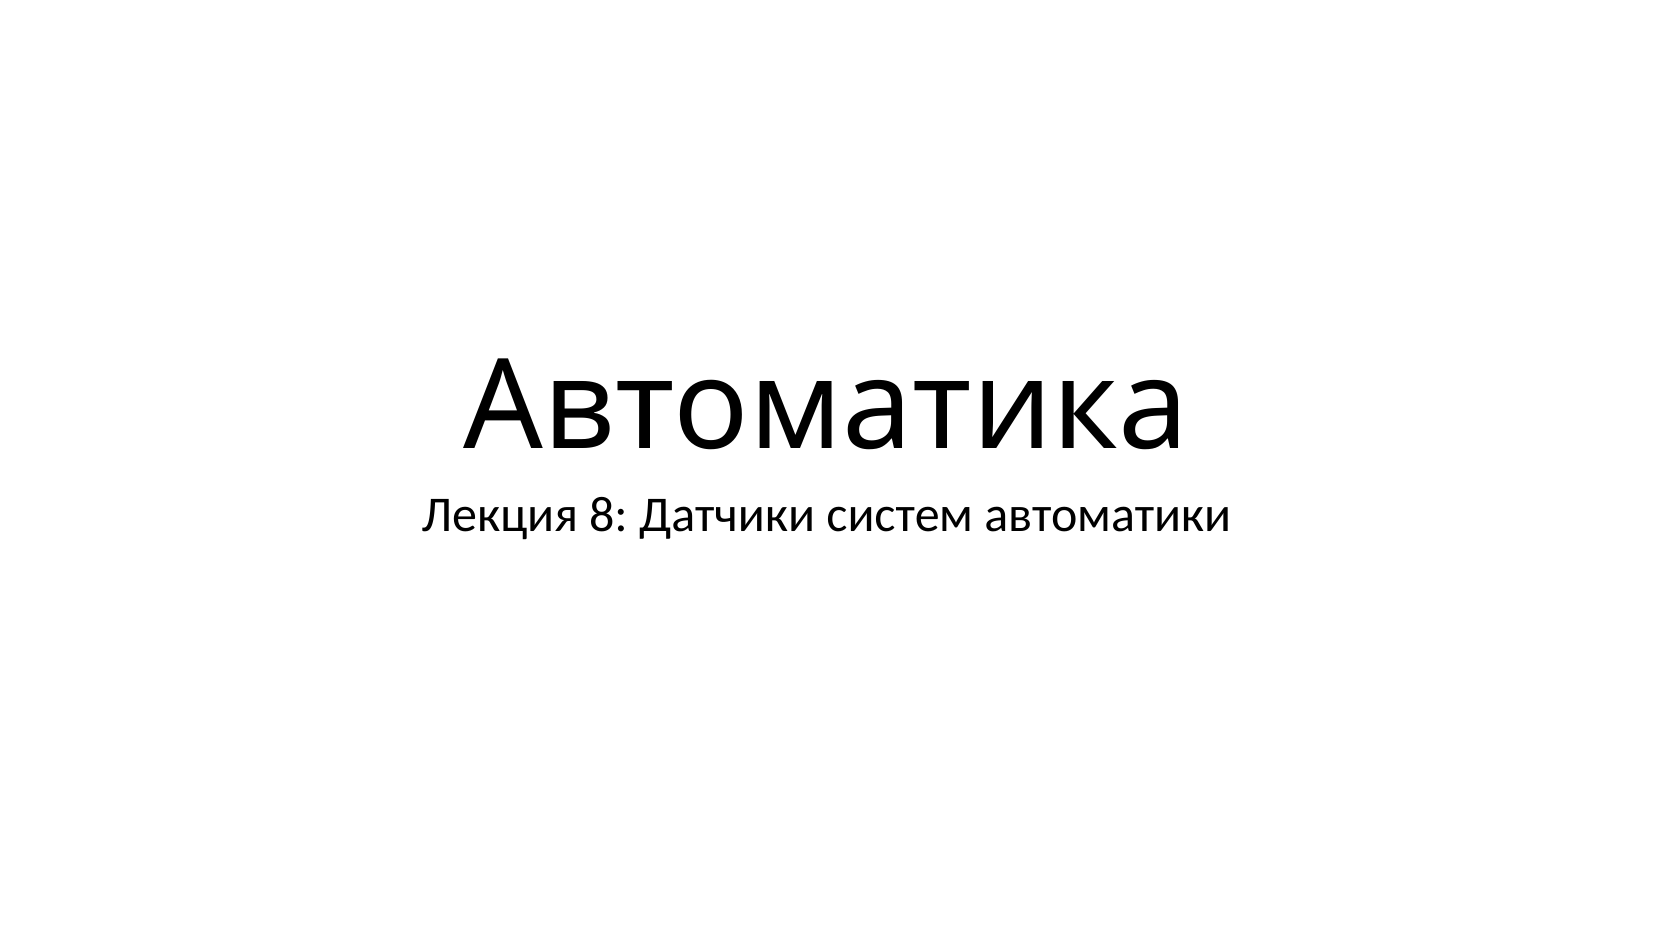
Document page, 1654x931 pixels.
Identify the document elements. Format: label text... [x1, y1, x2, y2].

subtitle Лекция 8: Датчики систем автоматики [206, 488, 1447, 713]
title Автоматика [206, 152, 1447, 476]
